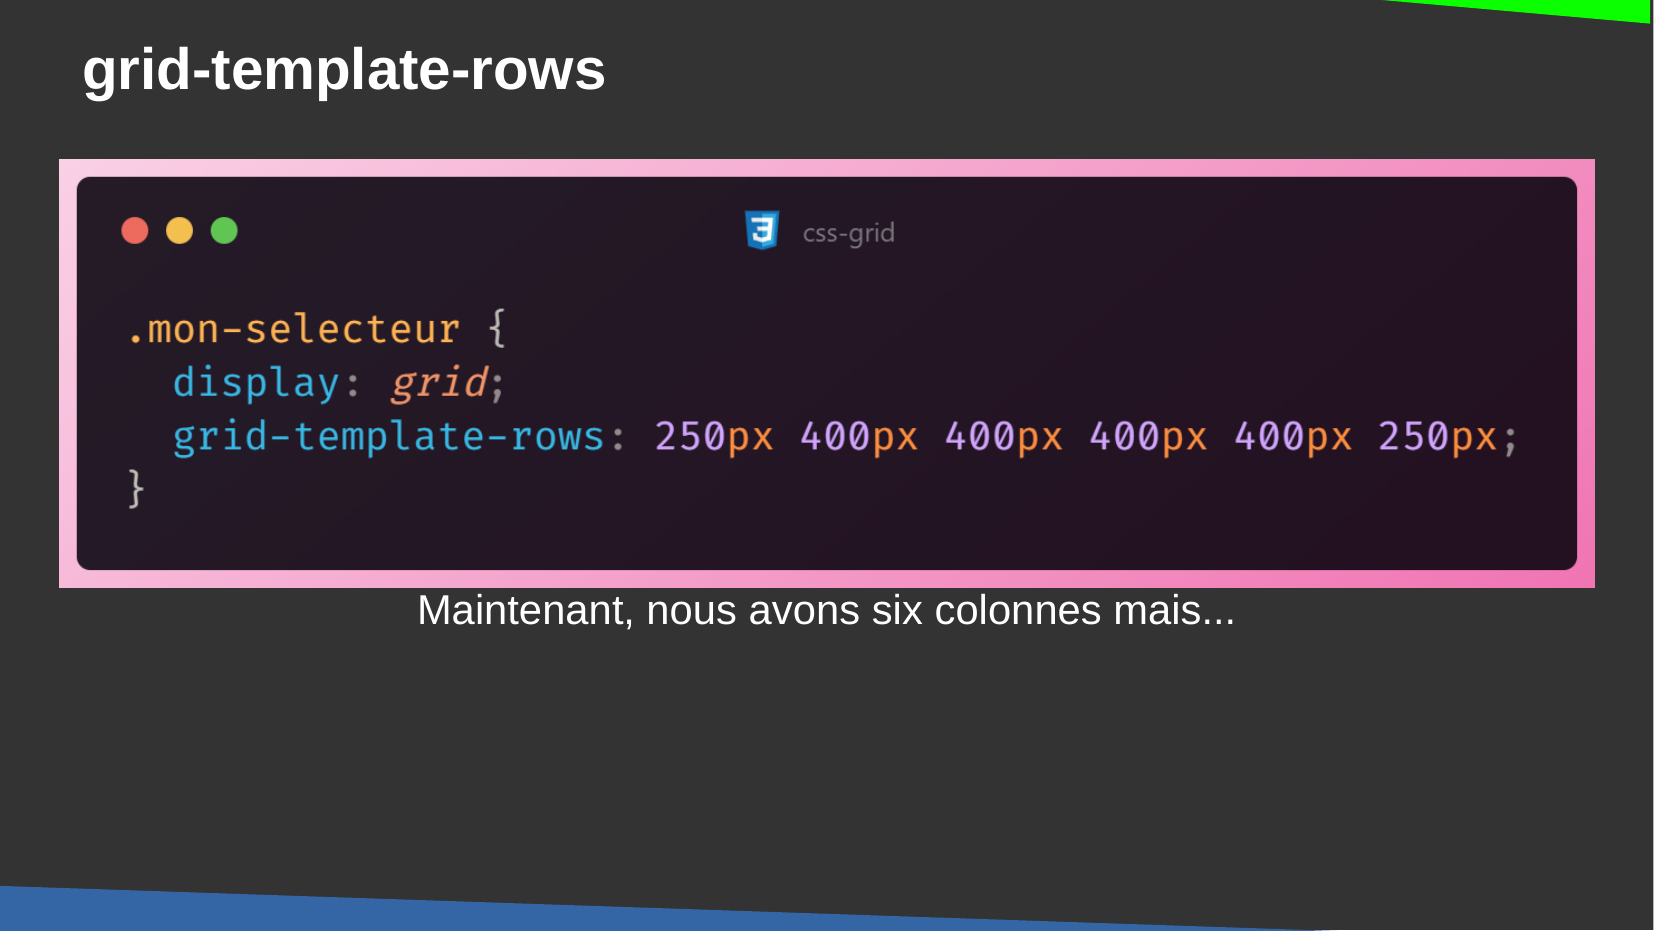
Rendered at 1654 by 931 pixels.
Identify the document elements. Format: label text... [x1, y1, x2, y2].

picture [59, 159, 1595, 588]
text_box [0, 885, 1337, 931]
text_box [1381, 0, 1651, 24]
text_box Maintenant, nous avons six colonnes mais... [118, 588, 1536, 679]
title grid-template-rows [82, 37, 1571, 122]
